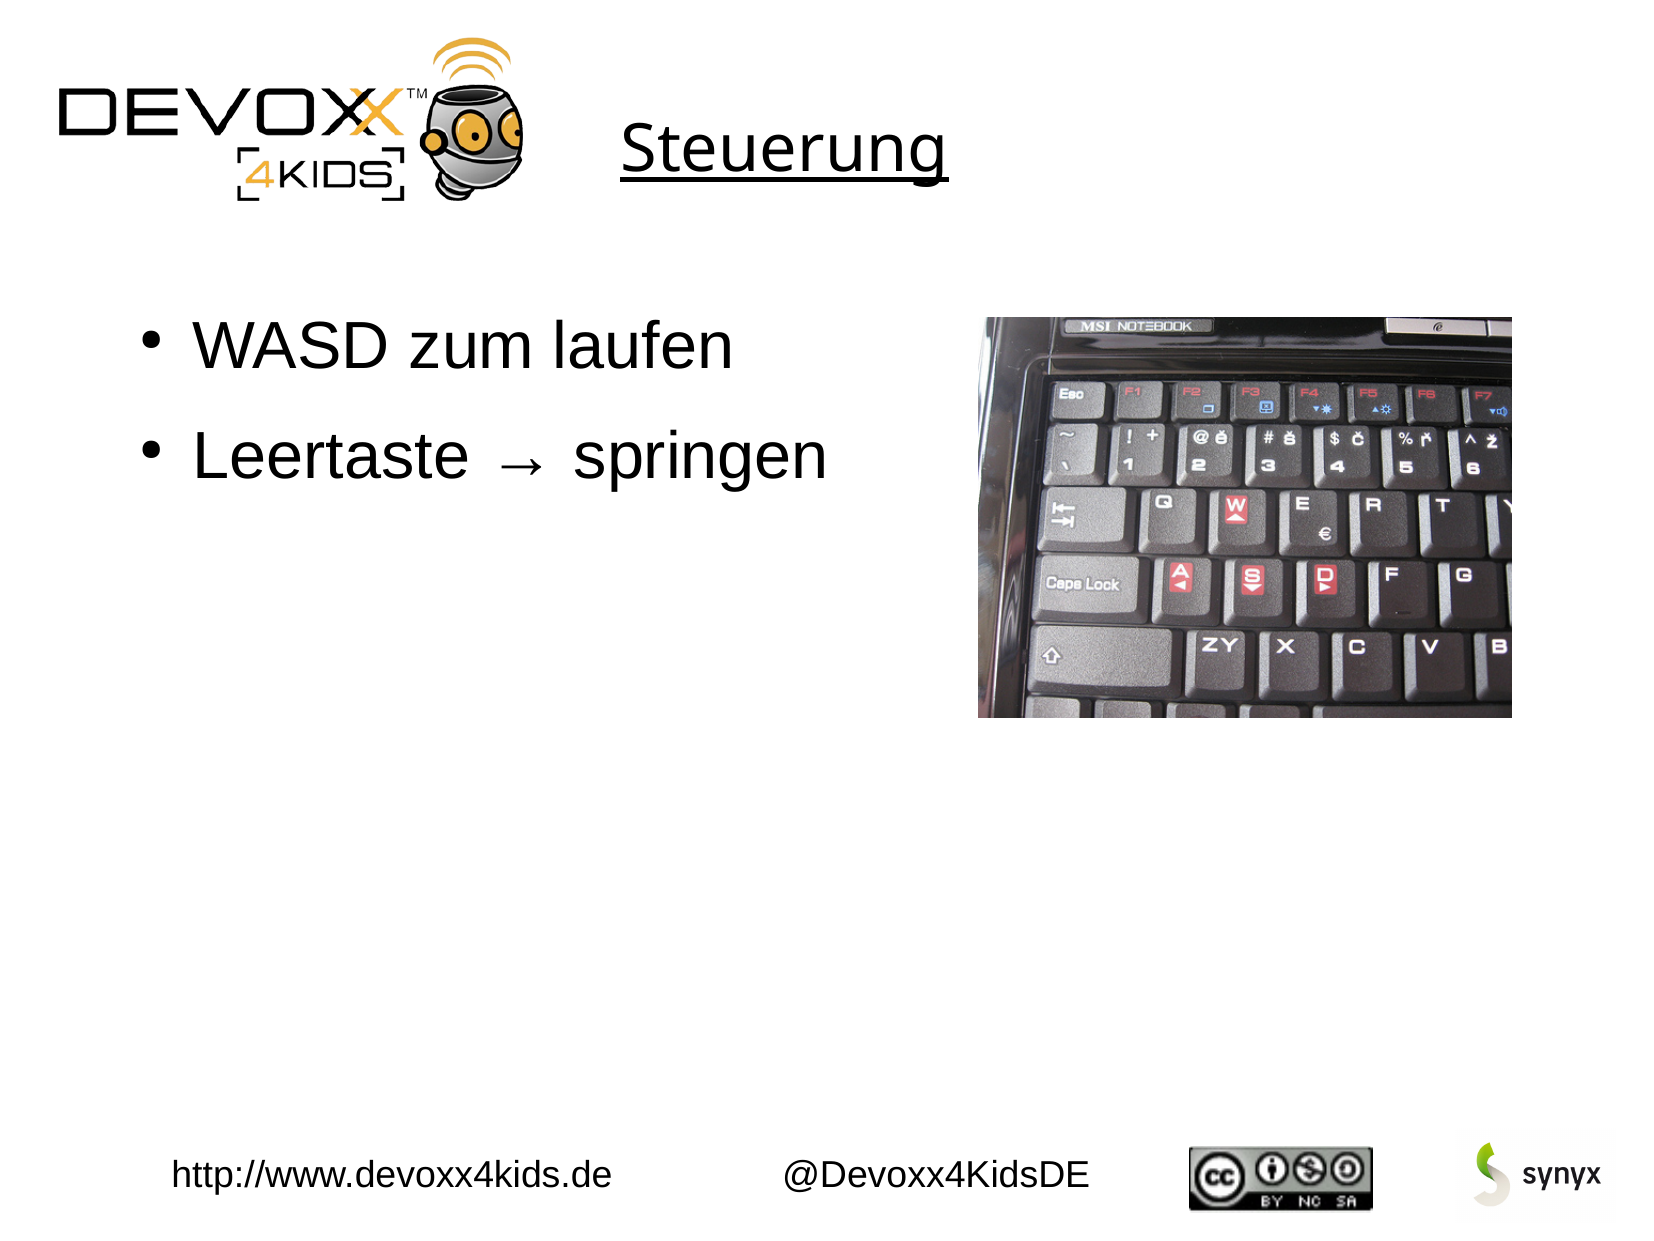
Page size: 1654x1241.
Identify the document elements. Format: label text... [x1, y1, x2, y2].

list WASD zum laufen Leertaste → springen [121, 301, 1533, 1022]
picture [978, 317, 1512, 718]
text_box Steuerung [605, 92, 1469, 201]
picture [1189, 1146, 1373, 1213]
picture [59, 37, 523, 201]
picture [1455, 1128, 1616, 1223]
title [82, 49, 1571, 257]
